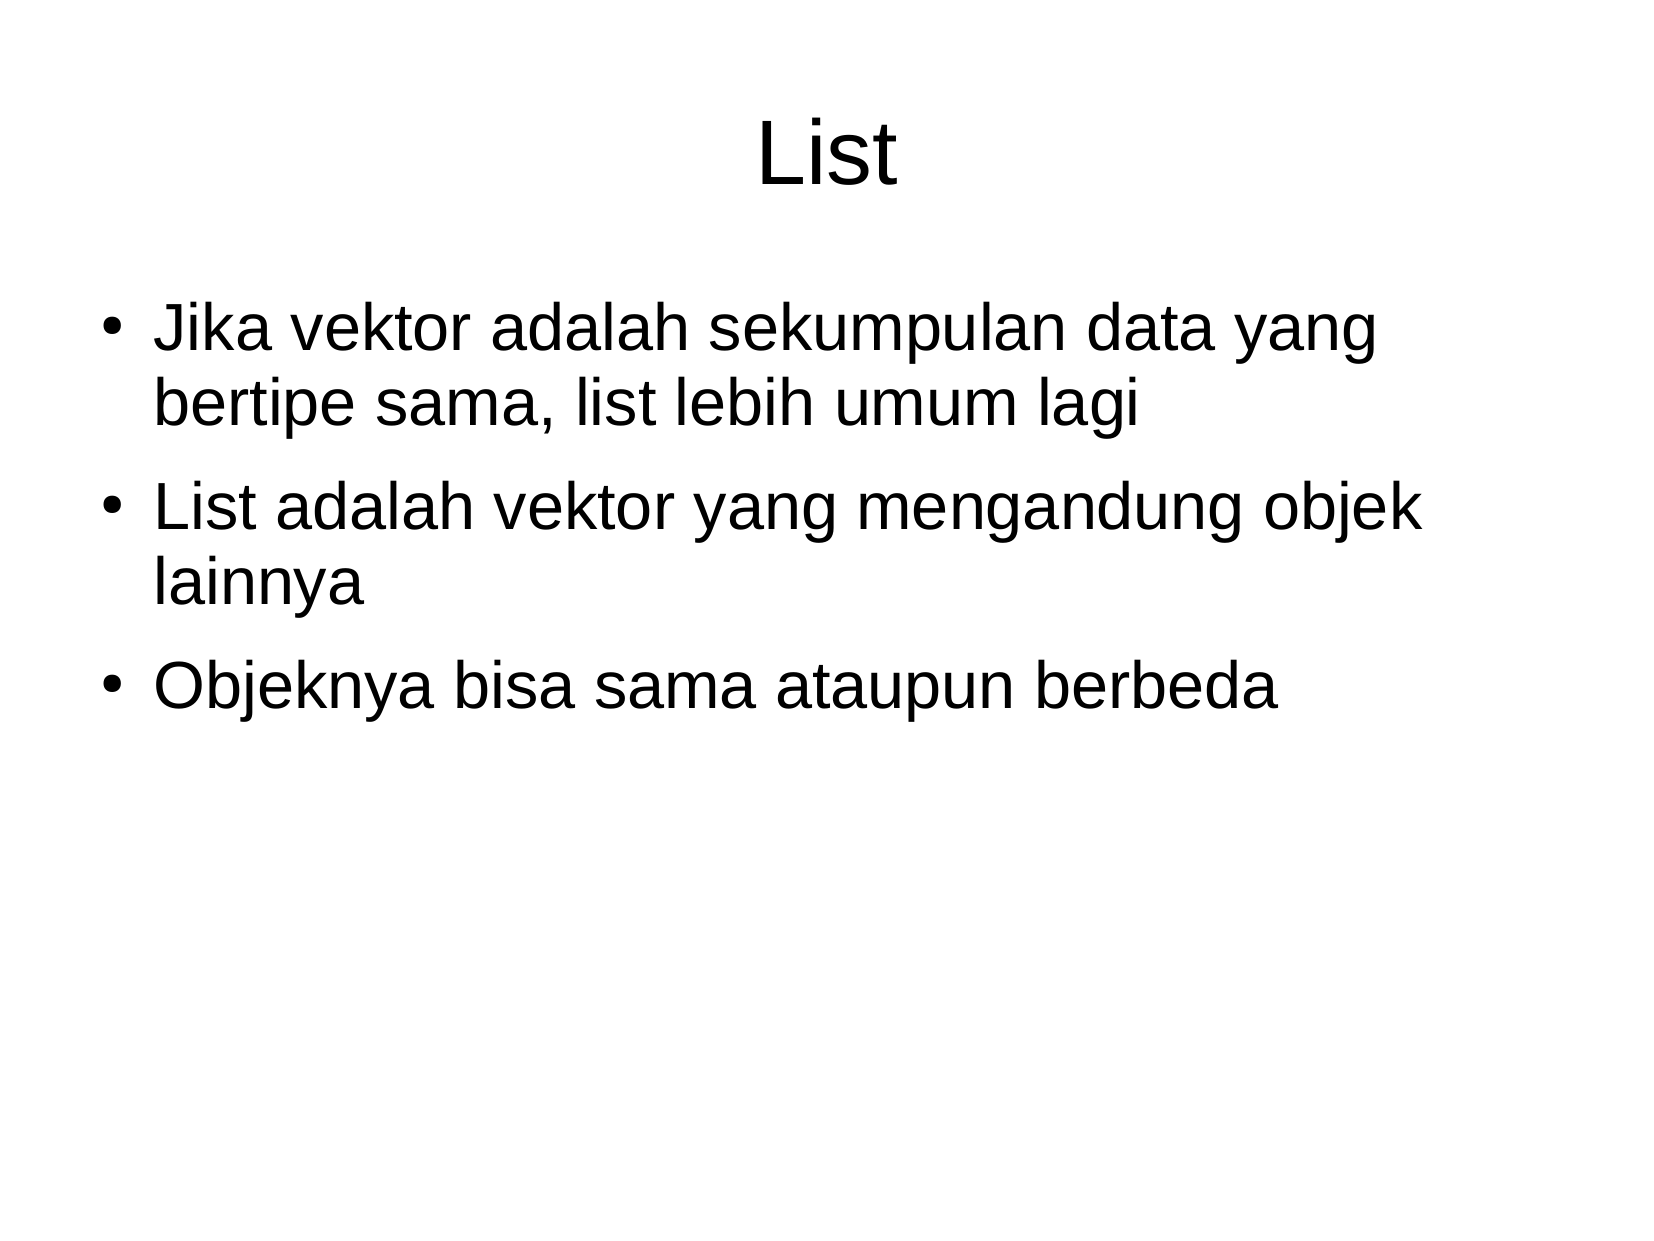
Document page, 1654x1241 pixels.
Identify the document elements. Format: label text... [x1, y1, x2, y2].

list Jika vektor adalah sekumpulan data yang bertipe sama, list lebih umum lagi List adalah vektor yang mengandung objek lainnya Objeknya bisa sama ataupun berbeda [82, 290, 1571, 1010]
title List [82, 49, 1571, 257]
